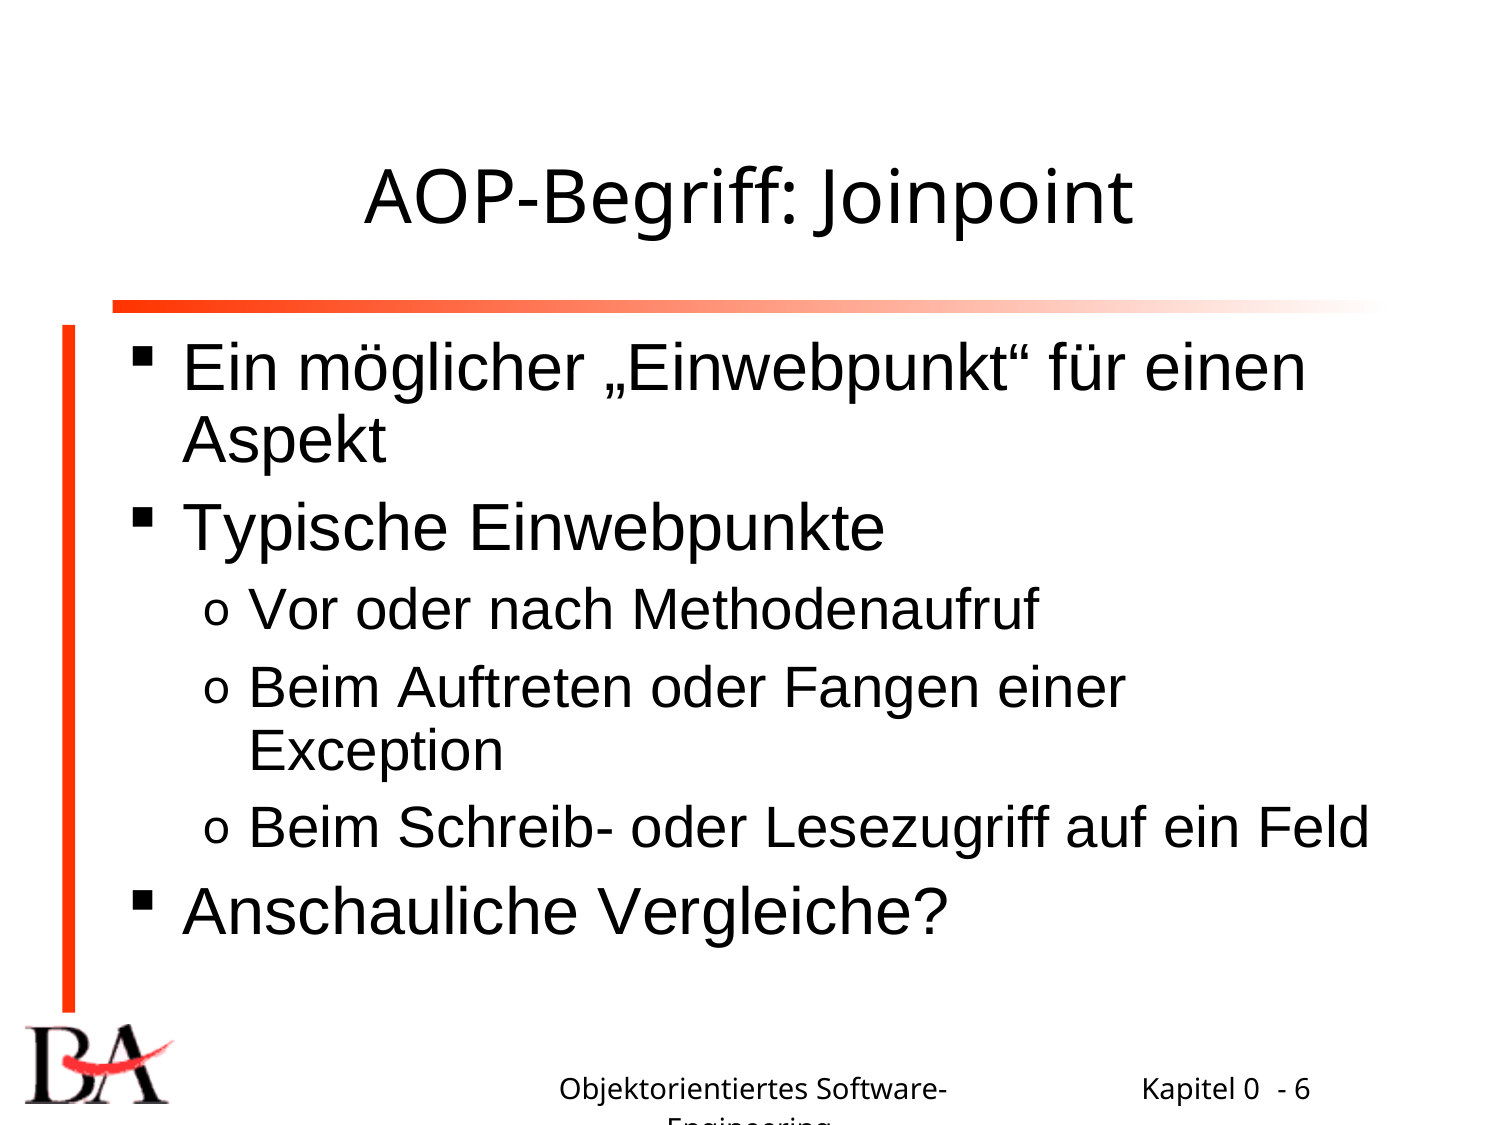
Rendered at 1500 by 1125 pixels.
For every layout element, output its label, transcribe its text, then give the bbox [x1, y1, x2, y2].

title AOP-Begriff: Joinpoint [112, 99, 1388, 288]
picture [24, 1024, 175, 1104]
list Ein möglicher „Einwebpunkt“ für einen Aspekt Typische Einwebpunkte Vor oder nach Methodenaufruf Beim Auftreten oder Fangen einer Exception Beim Schreib- oder Lesezugriff auf ein Feld Anschauliche Vergleiche? [112, 324, 1388, 1051]
